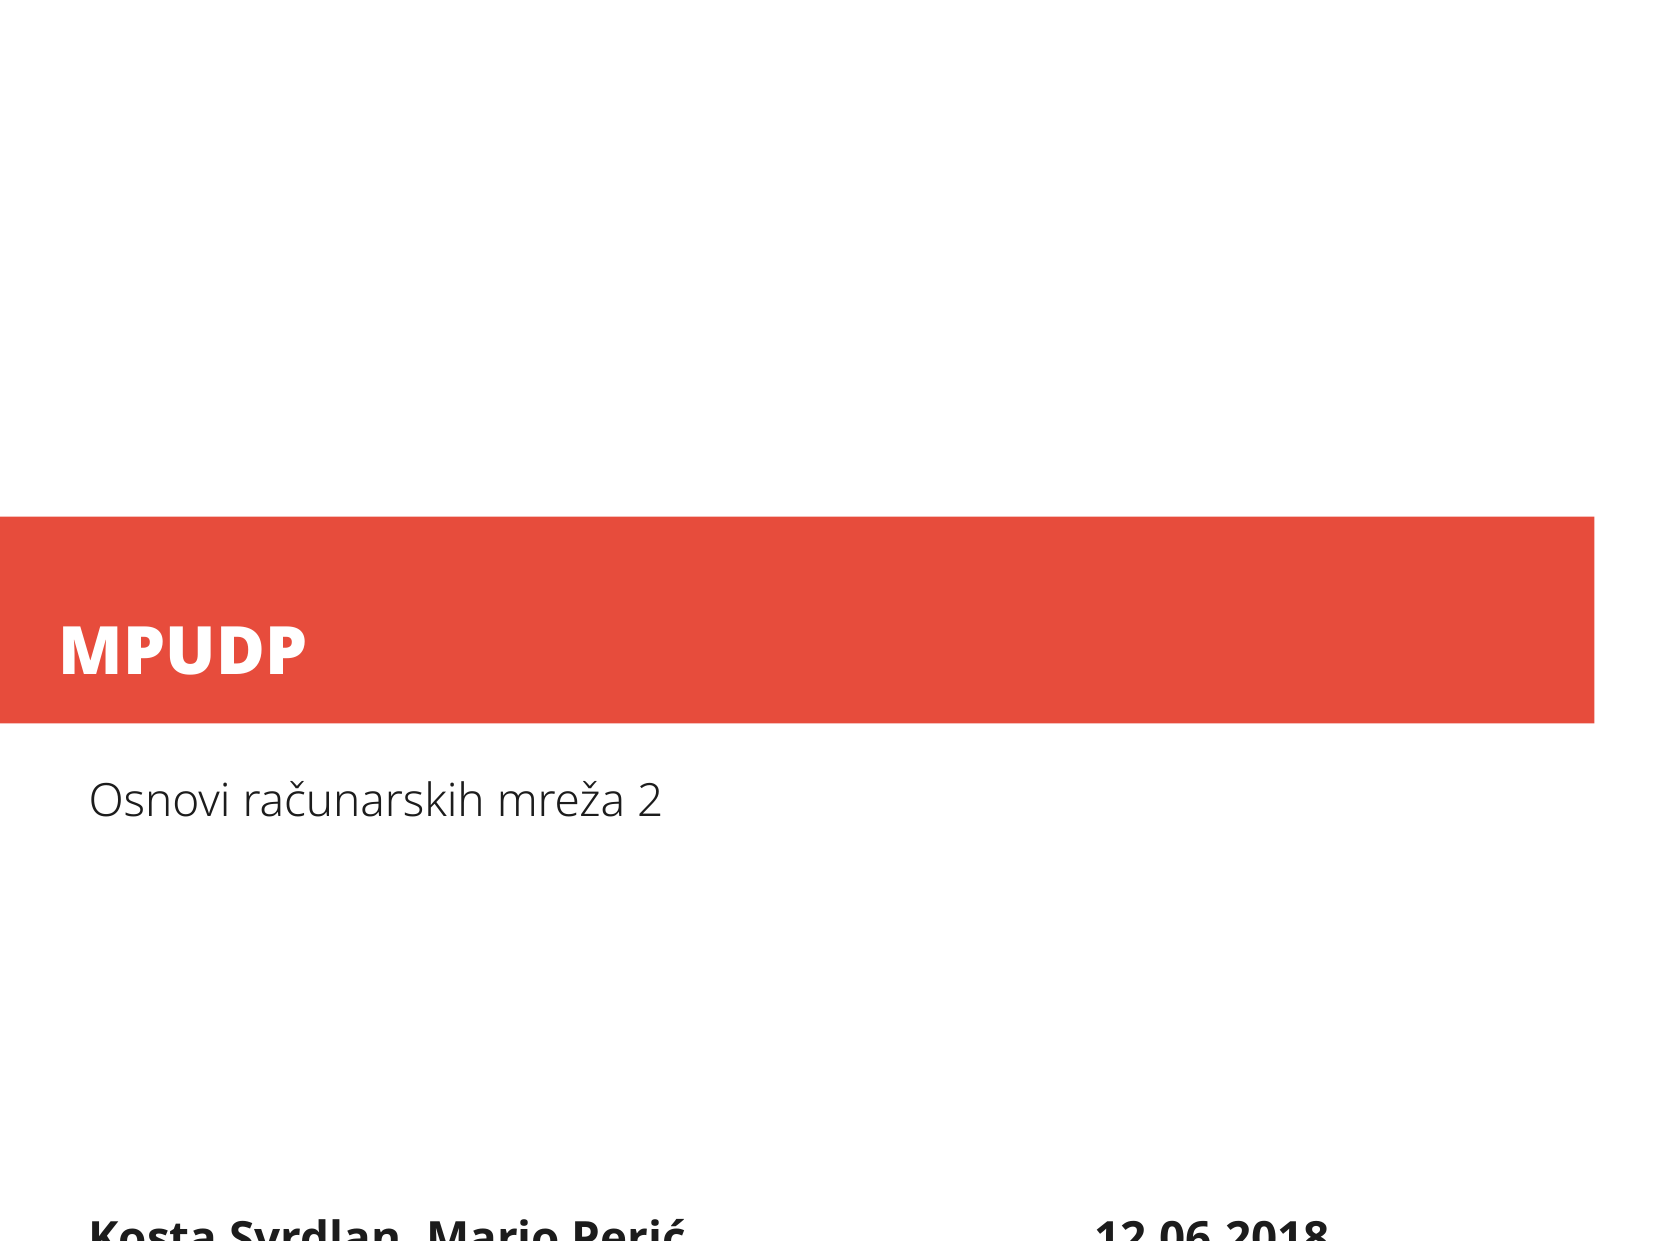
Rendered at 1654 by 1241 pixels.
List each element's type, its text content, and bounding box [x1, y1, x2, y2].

title MPUDP [59, 546, 1595, 694]
subtitle Osnovi računarskih mreža 2 Kosta Svrdlan, Mario Perić 12.06.2018. [88, 767, 1595, 1182]
